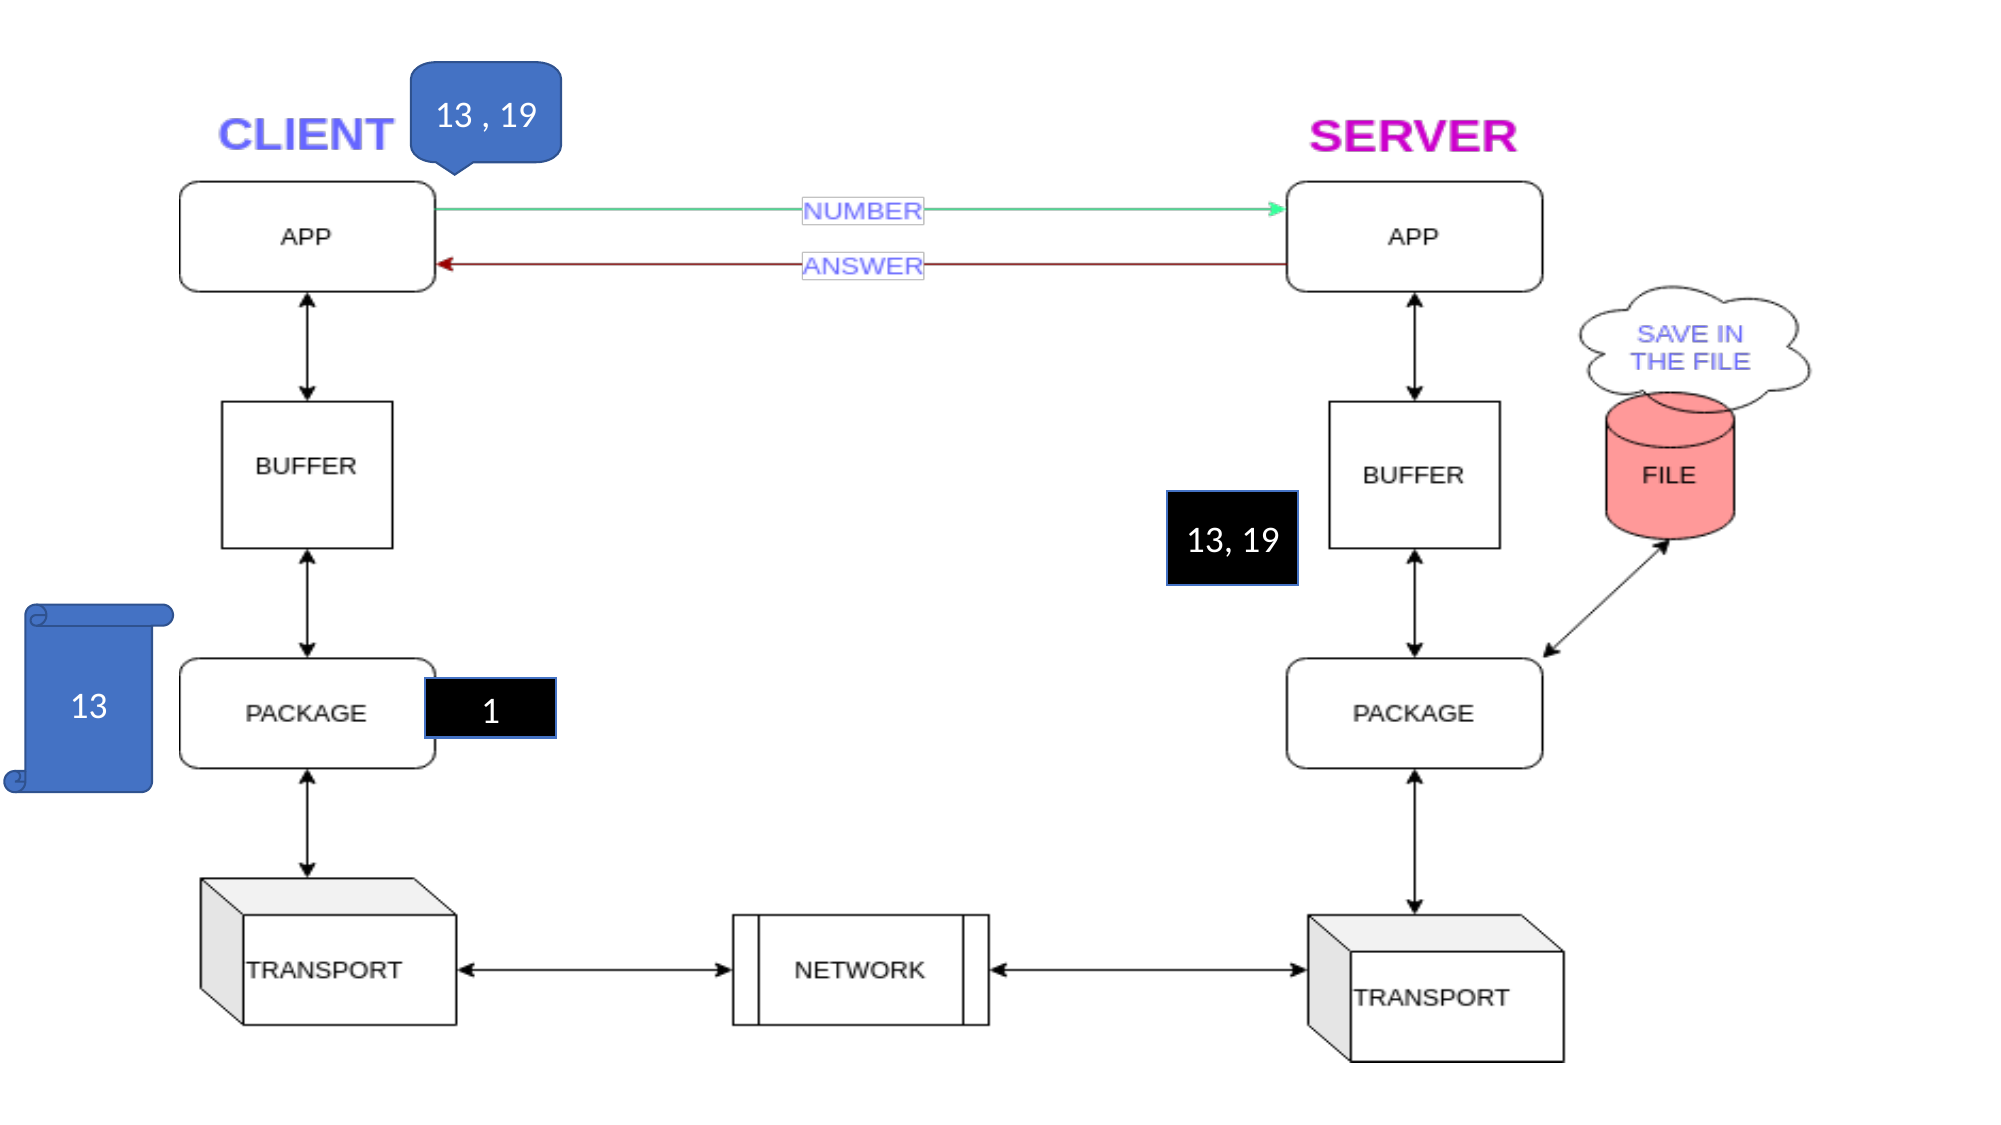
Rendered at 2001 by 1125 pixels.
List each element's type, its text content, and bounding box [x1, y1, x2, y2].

text_box 1 [425, 678, 556, 737]
text_box 13, 19 [1167, 491, 1298, 585]
picture [179, 62, 1821, 1063]
text_box 13 [4, 604, 174, 793]
text_box 13 , 19 [410, 62, 562, 175]
